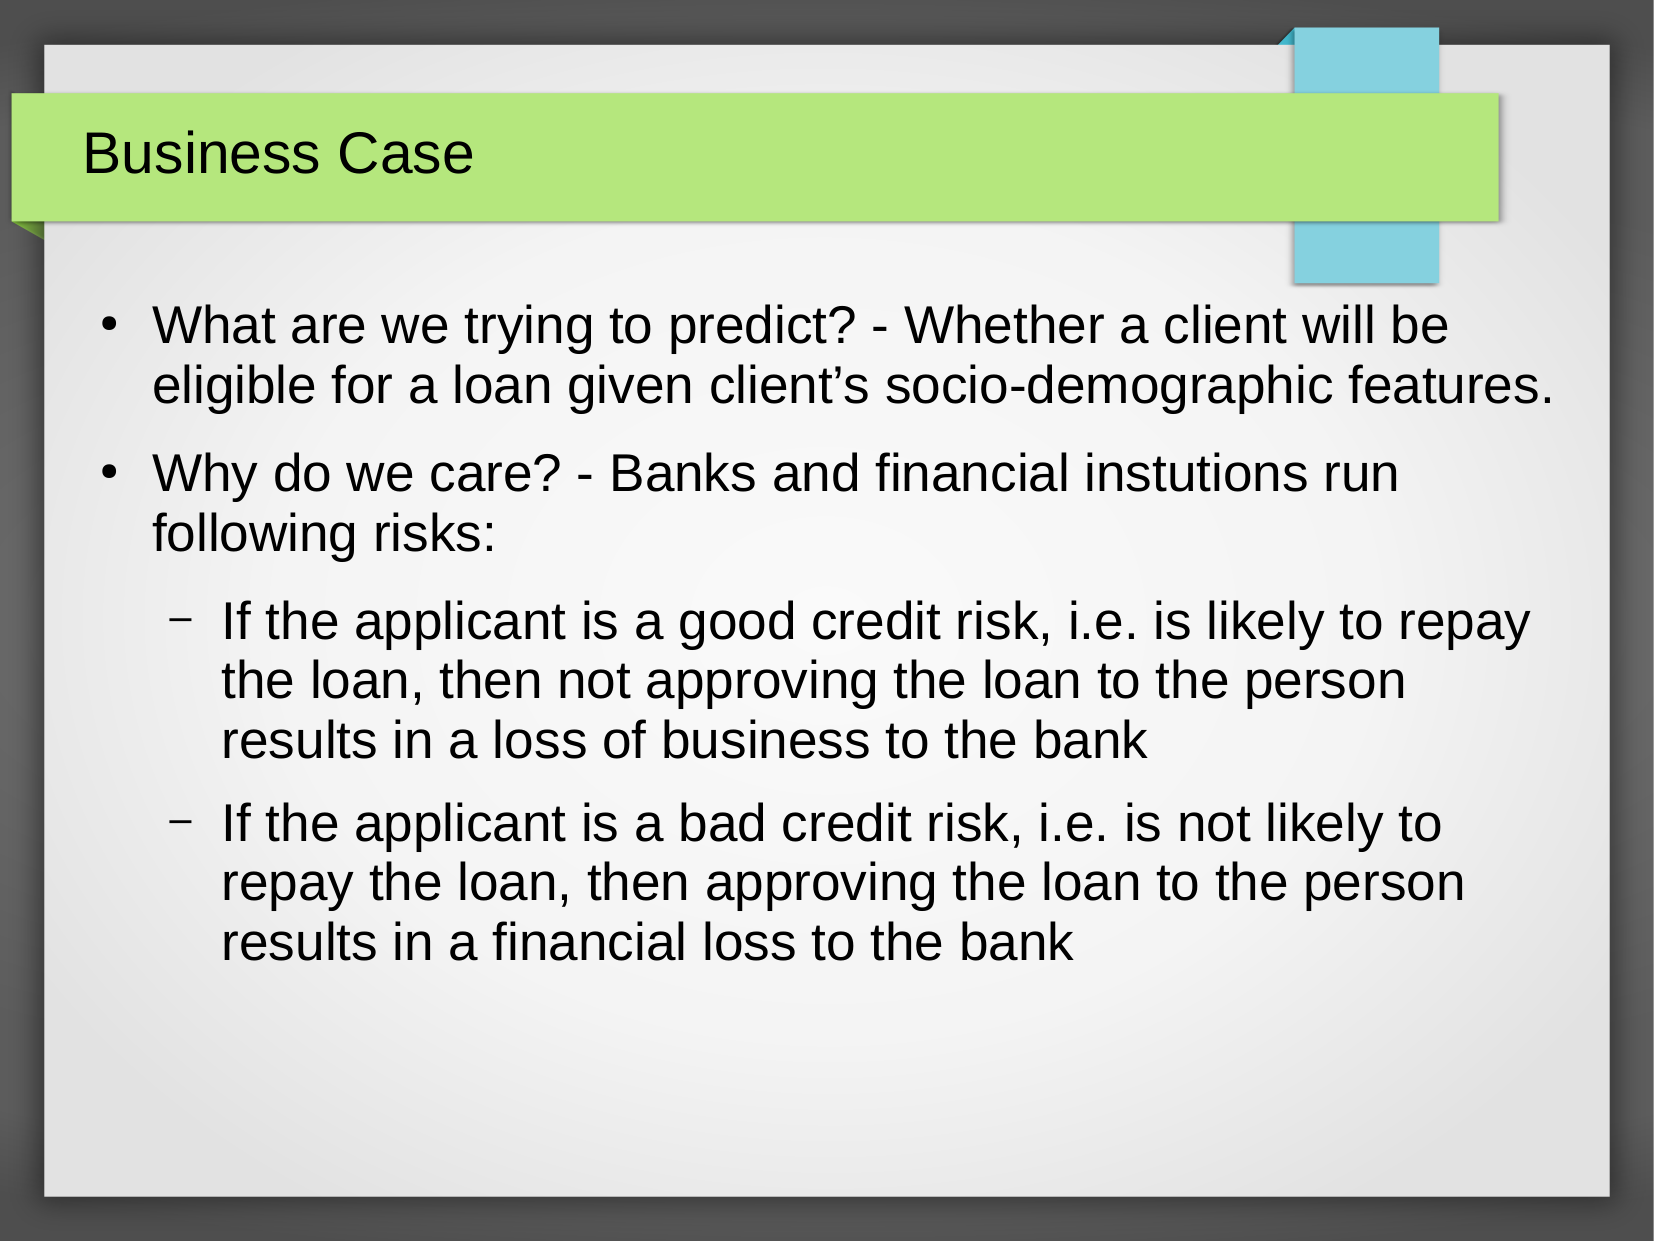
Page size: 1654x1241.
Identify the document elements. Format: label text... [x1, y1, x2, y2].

list What are we trying to predict? - Whether a client will be eligible for a loan given client’s socio-demographic features. Why do we care? - Banks and financial instutions run following risks: If the applicant is a good credit risk, i.e. is likely to repay the loan, then not approving the loan to the person results in a loss of business to the bank If the applicant is a bad credit risk, i.e. is not likely to repay the loan, then approving the loan to the person results in a financial loss to the bank [82, 295, 1571, 1015]
picture [0, 0, 1654, 1241]
title Business Case [82, 94, 1264, 213]
